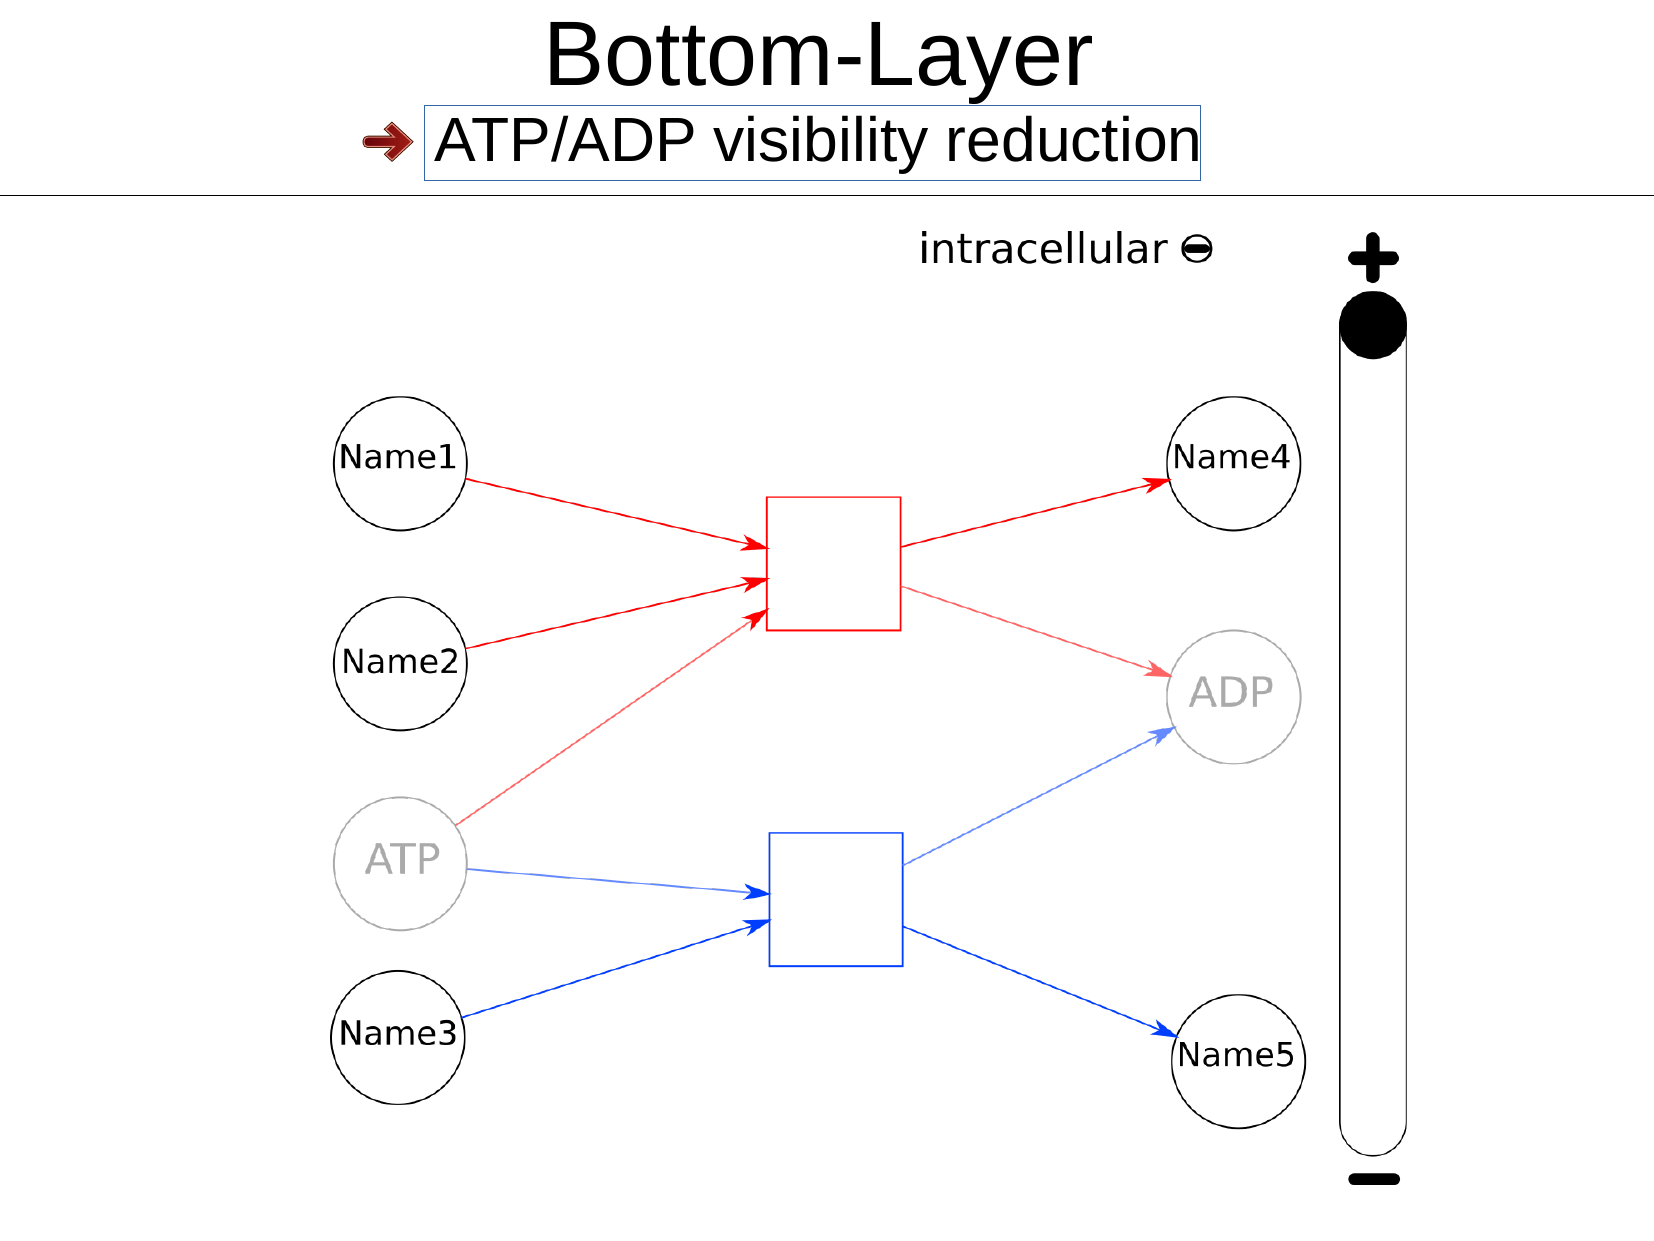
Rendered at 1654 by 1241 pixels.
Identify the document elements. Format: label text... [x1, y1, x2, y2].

title Bottom-Layer ATP/ADP visibility reduction [75, 0, 1564, 193]
picture [330, 231, 1407, 1186]
